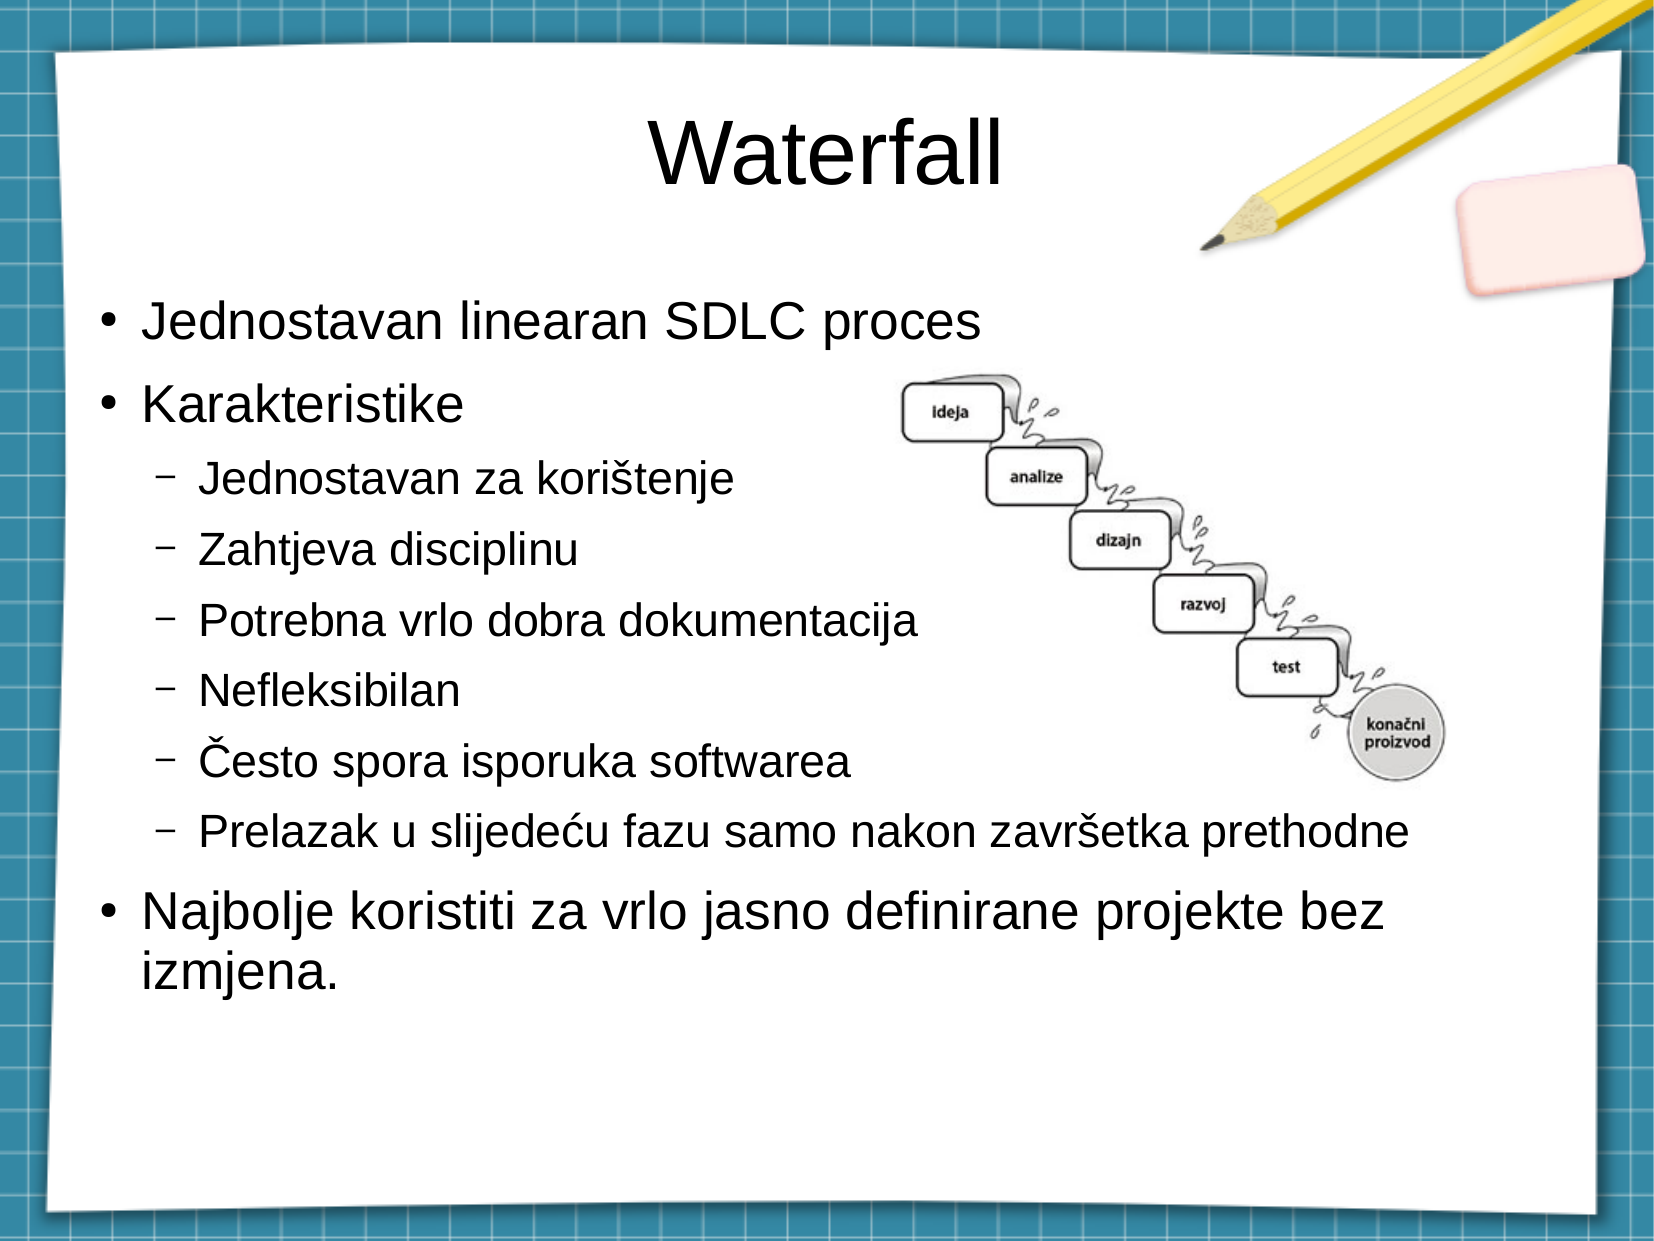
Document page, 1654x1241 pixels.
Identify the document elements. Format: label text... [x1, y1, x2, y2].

list Jednostavan linearan SDLC proces Karakteristike Jednostavan za korištenje Zahtjeva disciplinu Potrebna vrlo dobra dokumentacija Nefleksibilan Često spora isporuka softwarea Prelazak u slijedeću fazu samo nakon završetka prethodne Najbolje koristiti za vrlo jasno definirane projekte bez izmjena. [84, 290, 1574, 1011]
title Waterfall [82, 49, 1571, 257]
picture [0, 0, 1654, 1241]
